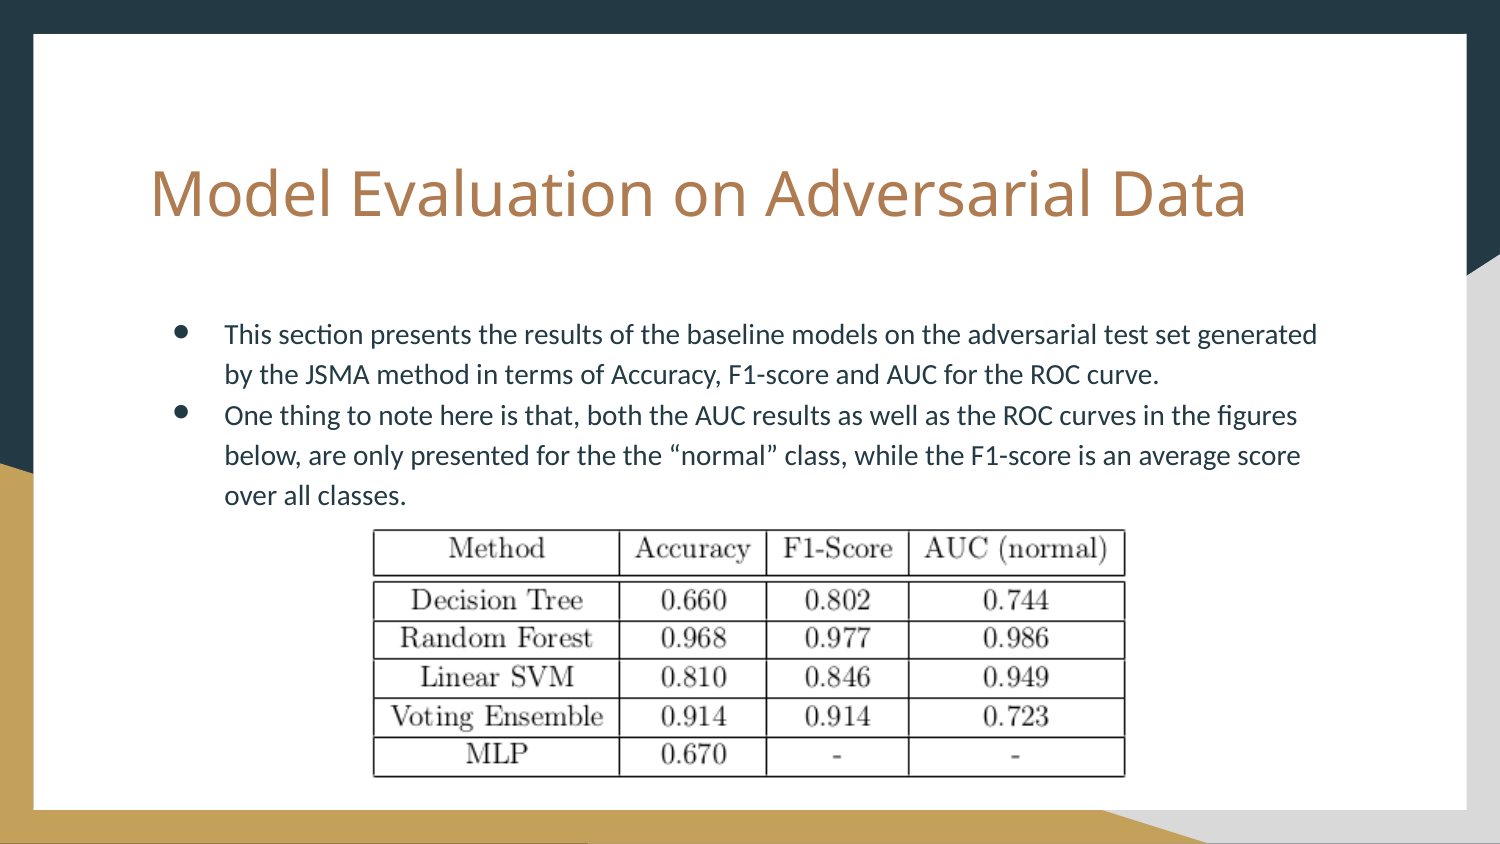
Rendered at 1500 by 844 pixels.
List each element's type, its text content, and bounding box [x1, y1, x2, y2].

picture [367, 528, 1132, 784]
list This section presents the results of the baseline models on the adversarial test set generated by the JSMA method in terms of Accuracy, F1-score and AUC for the ROC curve. One thing to note here is that, both the AUC results as well as the ROC curves in the figures below, are only presented for the the “normal” class, while the F1-score is an average score over all classes. [134, 295, 1366, 697]
title Model Evaluation on Adversarial Data [134, 138, 1366, 295]
